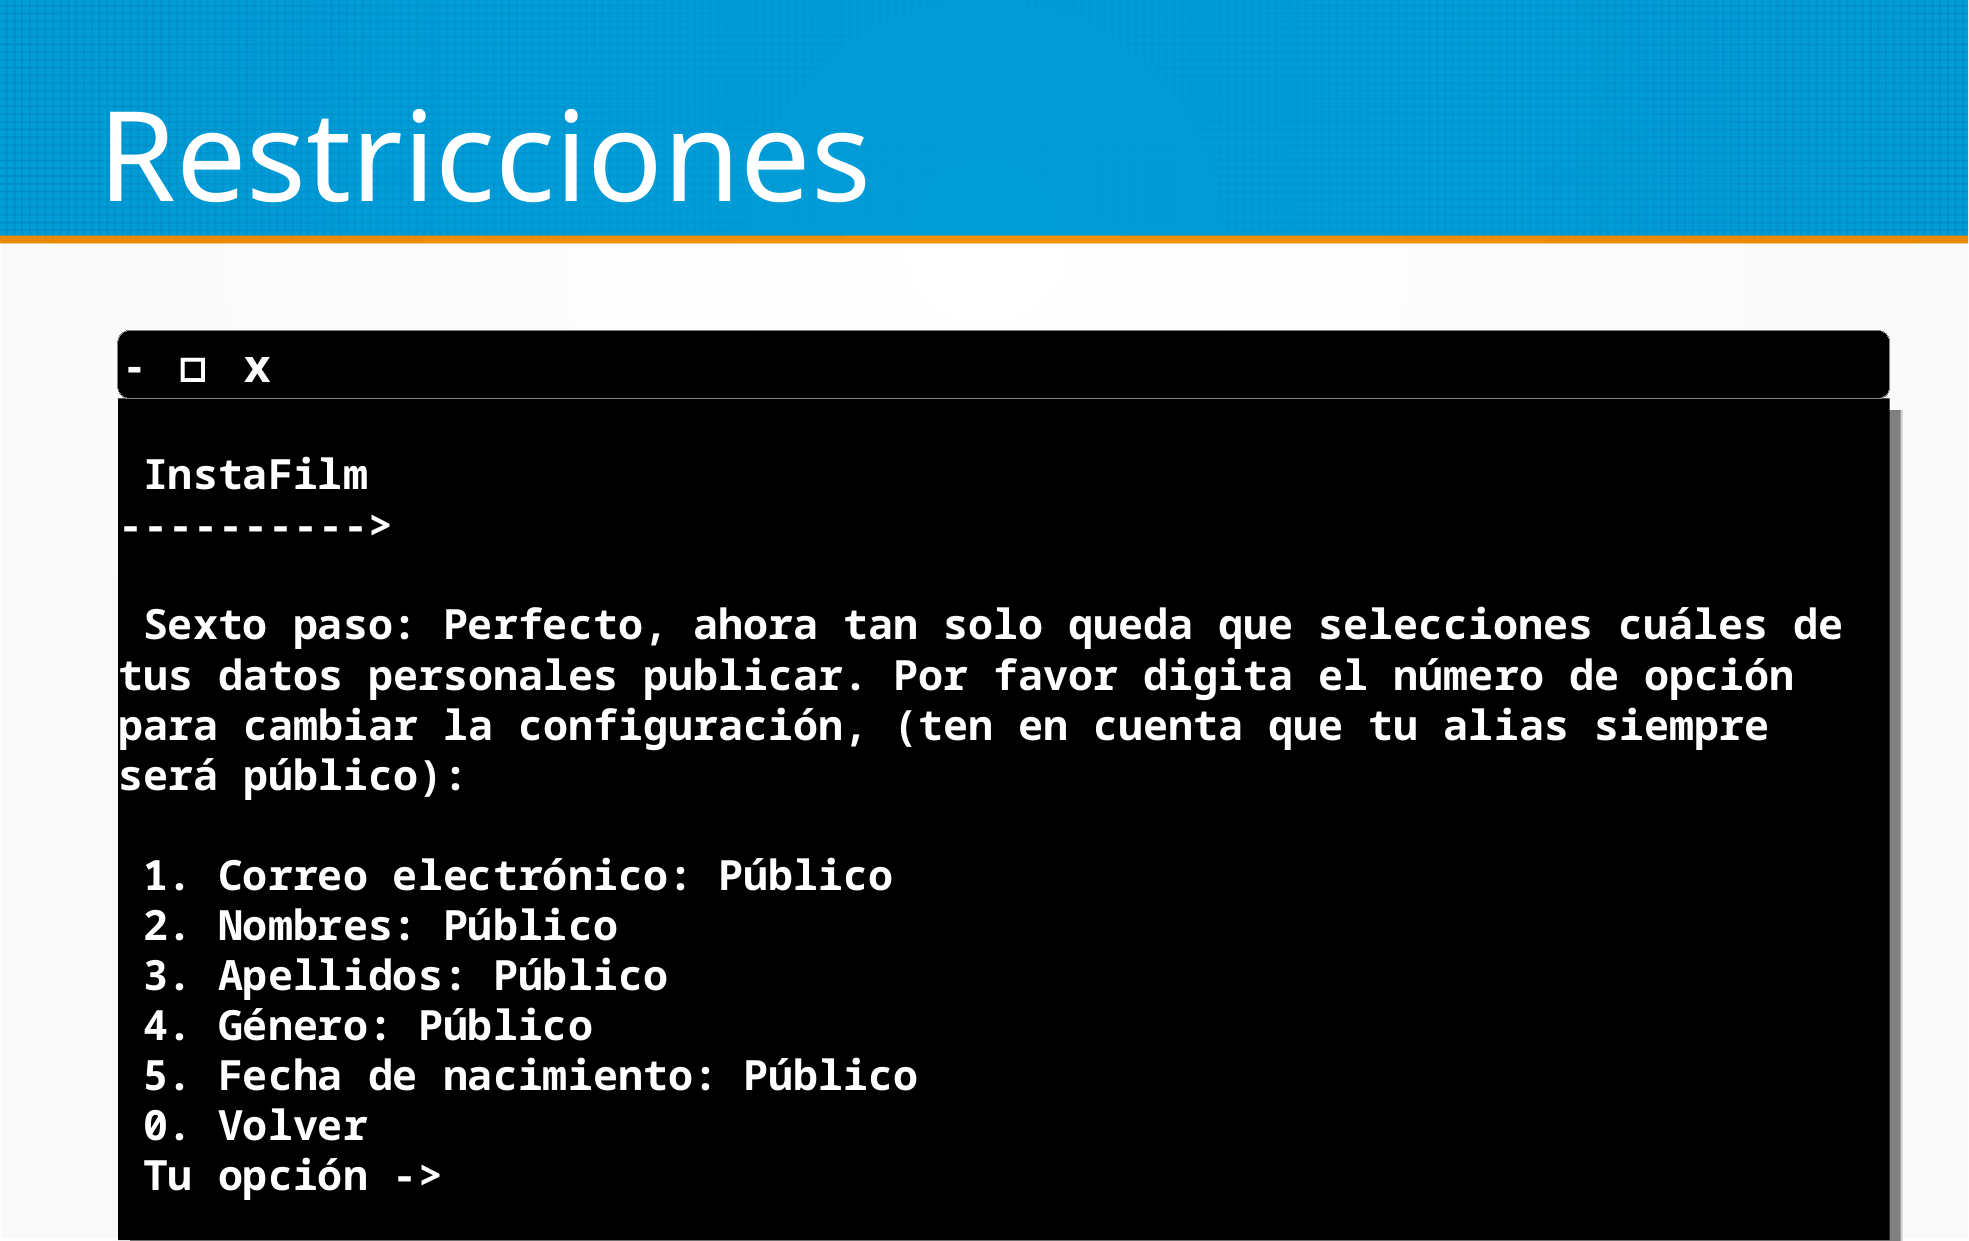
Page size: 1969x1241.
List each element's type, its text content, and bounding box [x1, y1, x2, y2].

text_box - □ x [117, 330, 1890, 399]
title Restricciones [98, 19, 1870, 227]
text_box InstaFilm ----------> Sexto paso: Perfecto, ahora tan solo queda que selecciones cuáles de tus datos personales publicar. Por favor digita el número de opción para cambiar la configuración, (ten en cuenta que tu alias siempre será público): 1. Correo electrónico: Público 2. Nombres: Público 3. Apellidos: Público 4. Género: Público 5. Fecha de nacimiento: Público 0. Volver Tu opción -> [118, 398, 1890, 1241]
